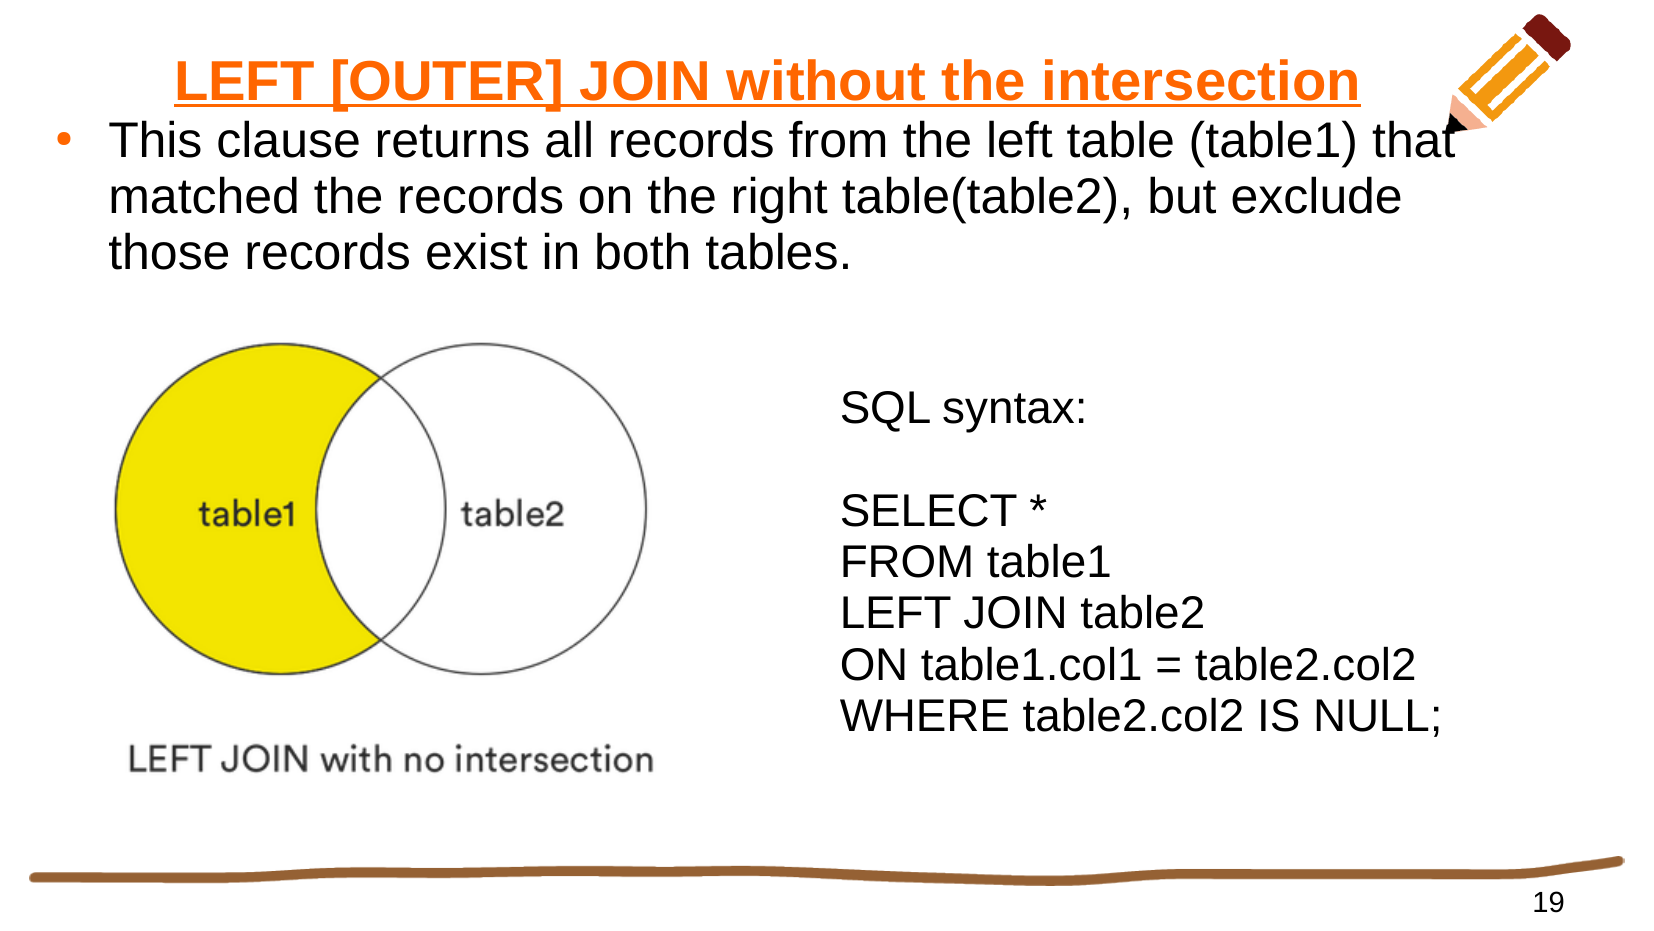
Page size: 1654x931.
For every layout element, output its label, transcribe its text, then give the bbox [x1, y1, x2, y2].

picture [1446, 14, 1571, 133]
picture [29, 856, 1625, 886]
list This clause returns all records from the left table (table1) that matched the records on the right table(table2), but exclude those records exist in both tables. [37, 112, 1487, 301]
picture [112, 340, 658, 788]
text_box SQL syntax: SELECT * FROM table1 LEFT JOIN table2 ON table1.col1 = table2.col2 WHERE table2.col2 IS NULL; [825, 375, 1463, 749]
title LEFT [OUTER] JOIN without the intersection [88, 29, 1447, 112]
